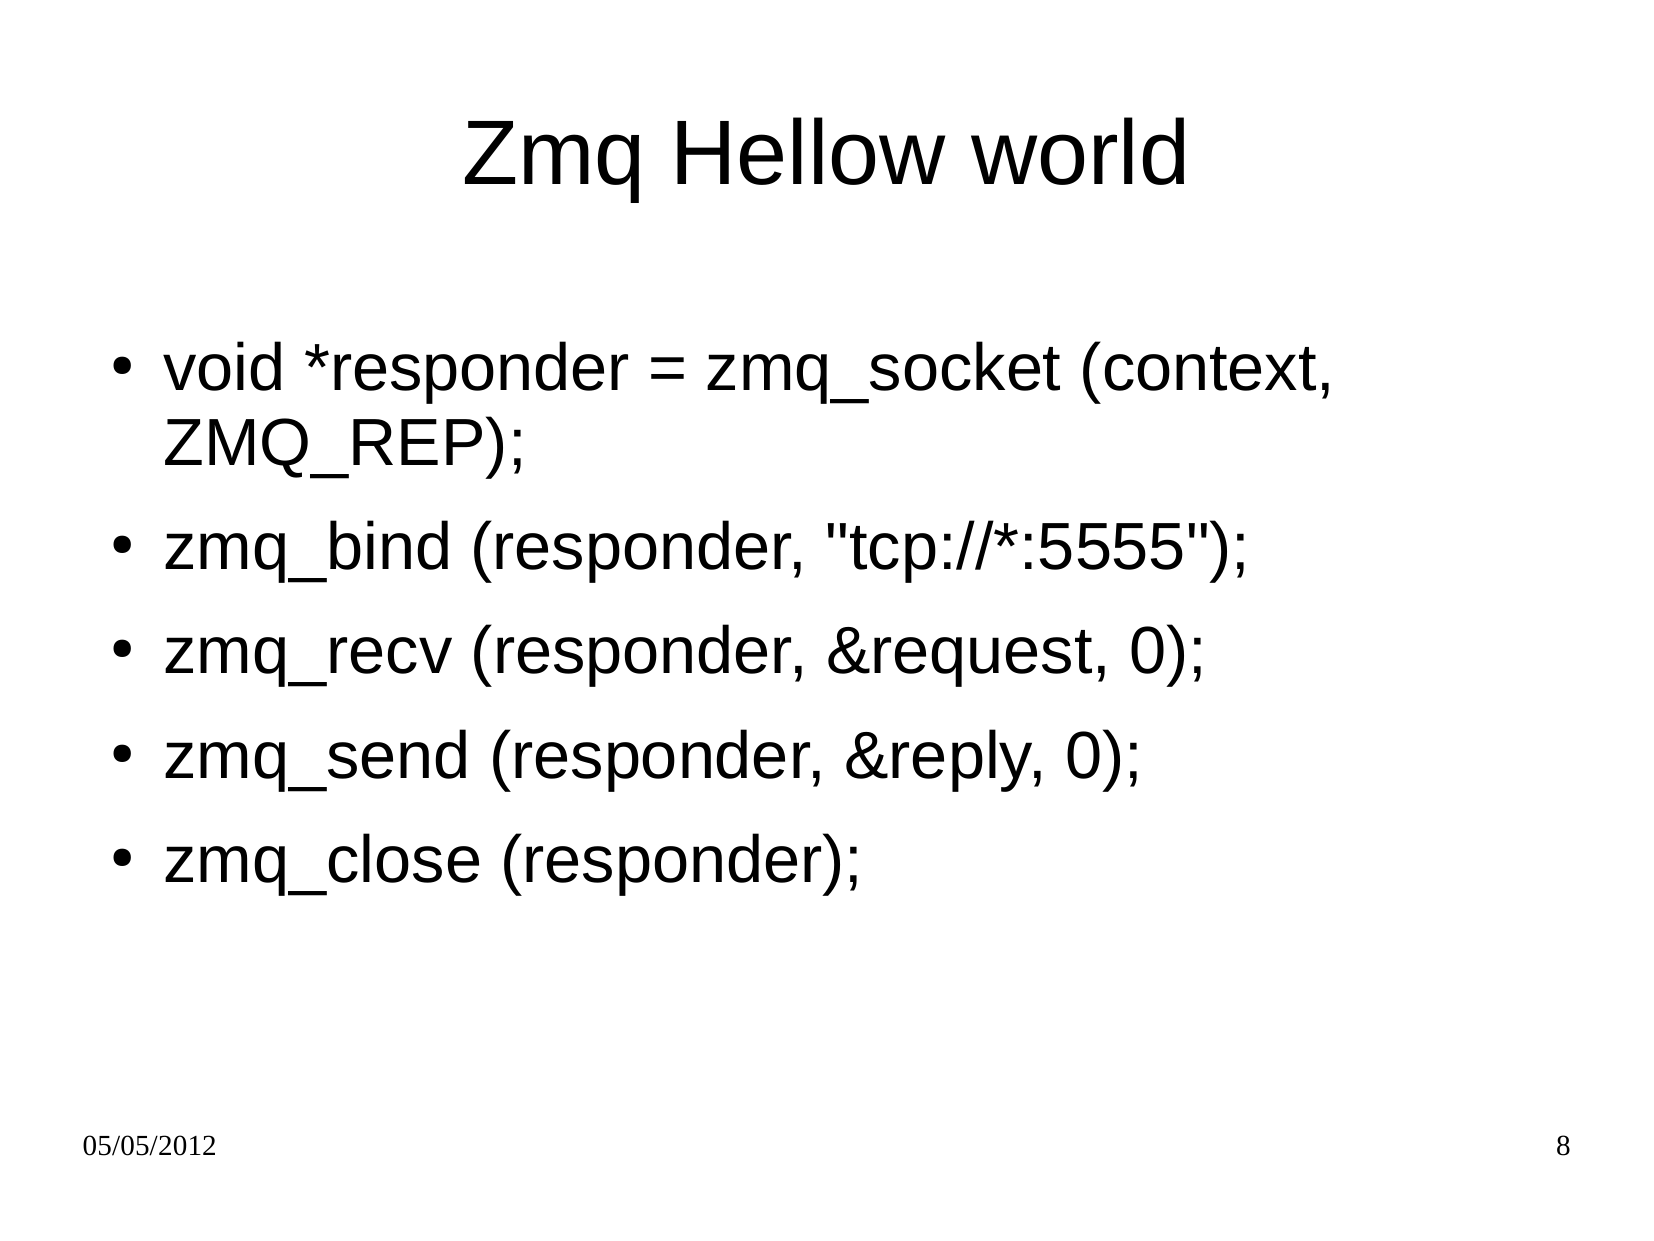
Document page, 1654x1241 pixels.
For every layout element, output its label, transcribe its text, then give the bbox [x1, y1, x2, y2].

title Zmq Hellow world [82, 49, 1571, 257]
list void *responder = zmq_socket (context, ZMQ_REP); zmq_bind (responder, "tcp://*:5555"); zmq_recv (responder, &request, 0); zmq_send (responder, &reply, 0); zmq_close (responder); [92, 330, 1548, 1050]
